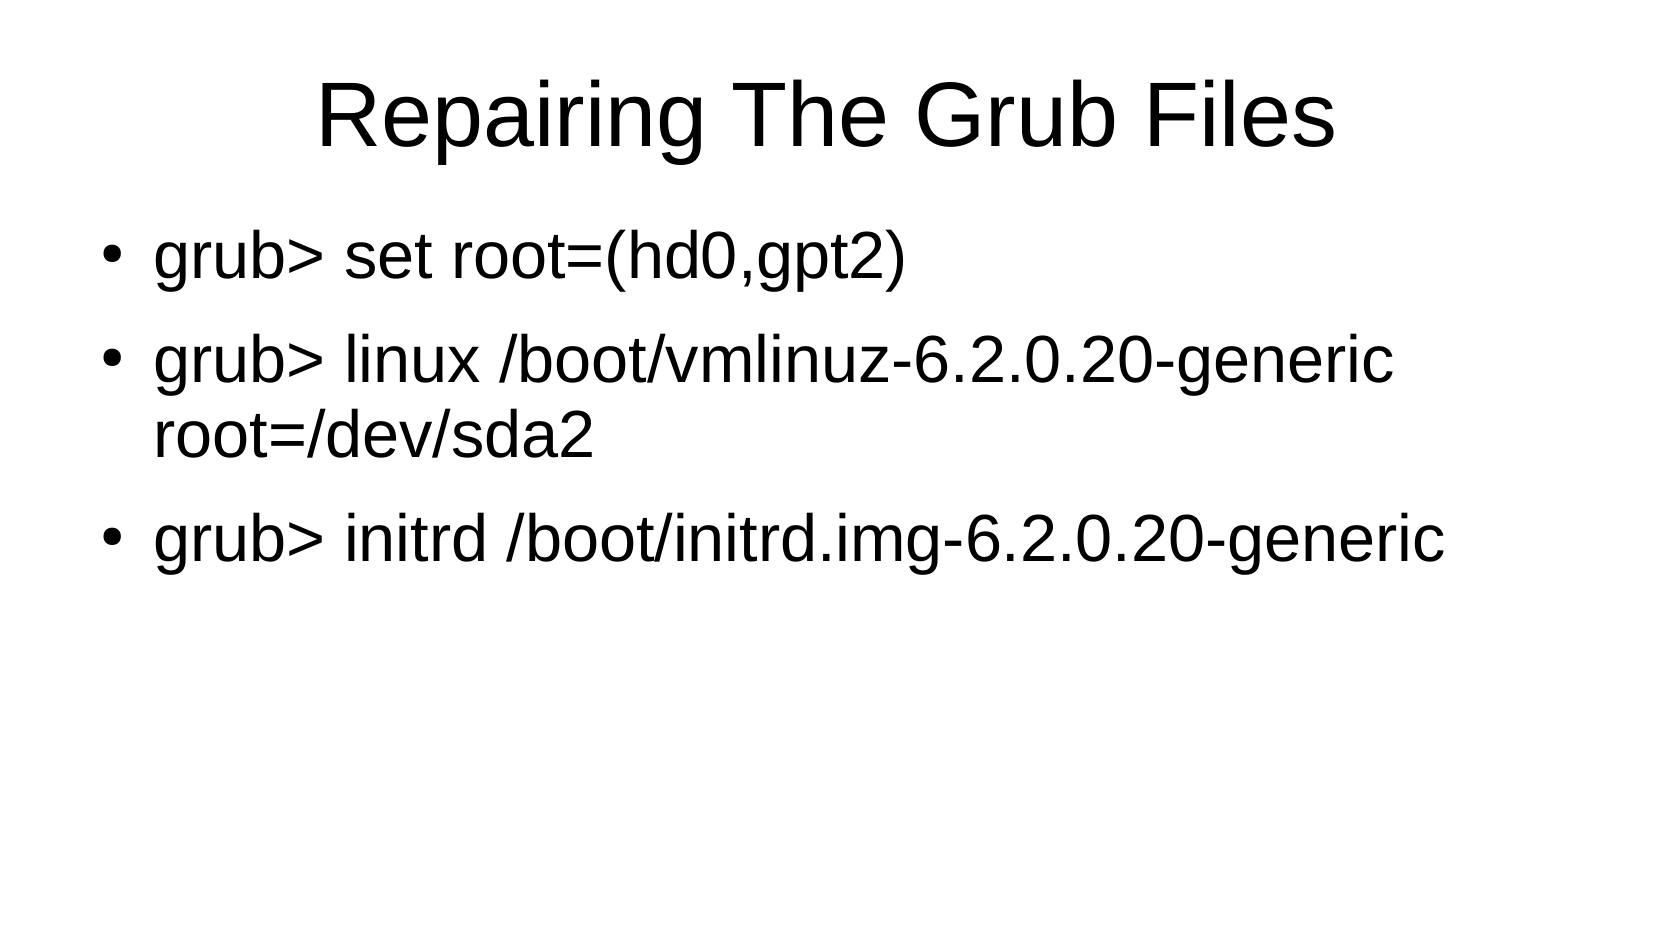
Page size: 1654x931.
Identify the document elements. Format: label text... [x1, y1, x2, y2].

title Repairing The Grub Files [82, 37, 1571, 193]
list grub> set root=(hd0,gpt2) grub> linux /boot/vmlinuz-6.2.0.20-generic root=/dev/sda2 grub> initrd /boot/initrd.img-6.2.0.20-generic [82, 217, 1571, 758]
